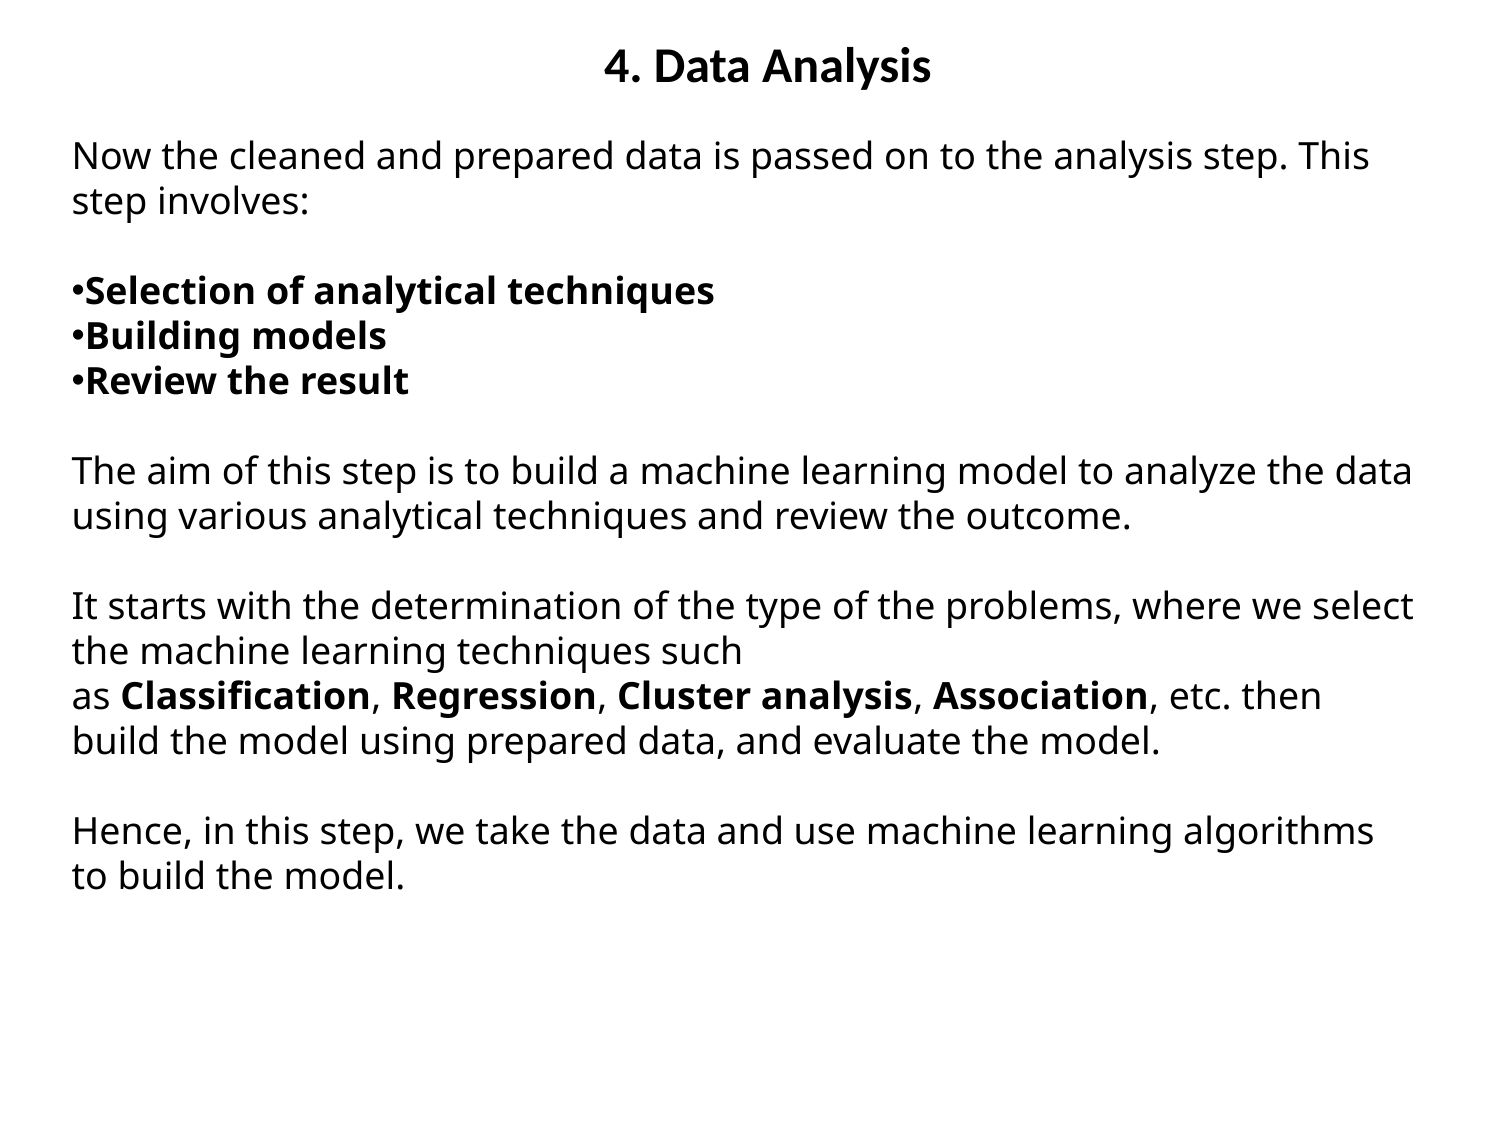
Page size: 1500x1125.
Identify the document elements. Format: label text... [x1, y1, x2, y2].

text_box 4. Data Analysis [589, 24, 947, 100]
text_box Now the cleaned and prepared data is passed on to the analysis step. This step involves: Selection of analytical techniques Building models Review the result The aim of this step is to build a machine learning model to analyze the data using various analytical techniques and review the outcome. It starts with the determination of the type of the problems, where we select the machine learning techniques such as Classification, Regression, Cluster analysis, Association, etc. then build the model using prepared data, and evaluate the model. Hence, in this step, we take the data and use machine learning algorithms to build the model. [56, 124, 1432, 995]
